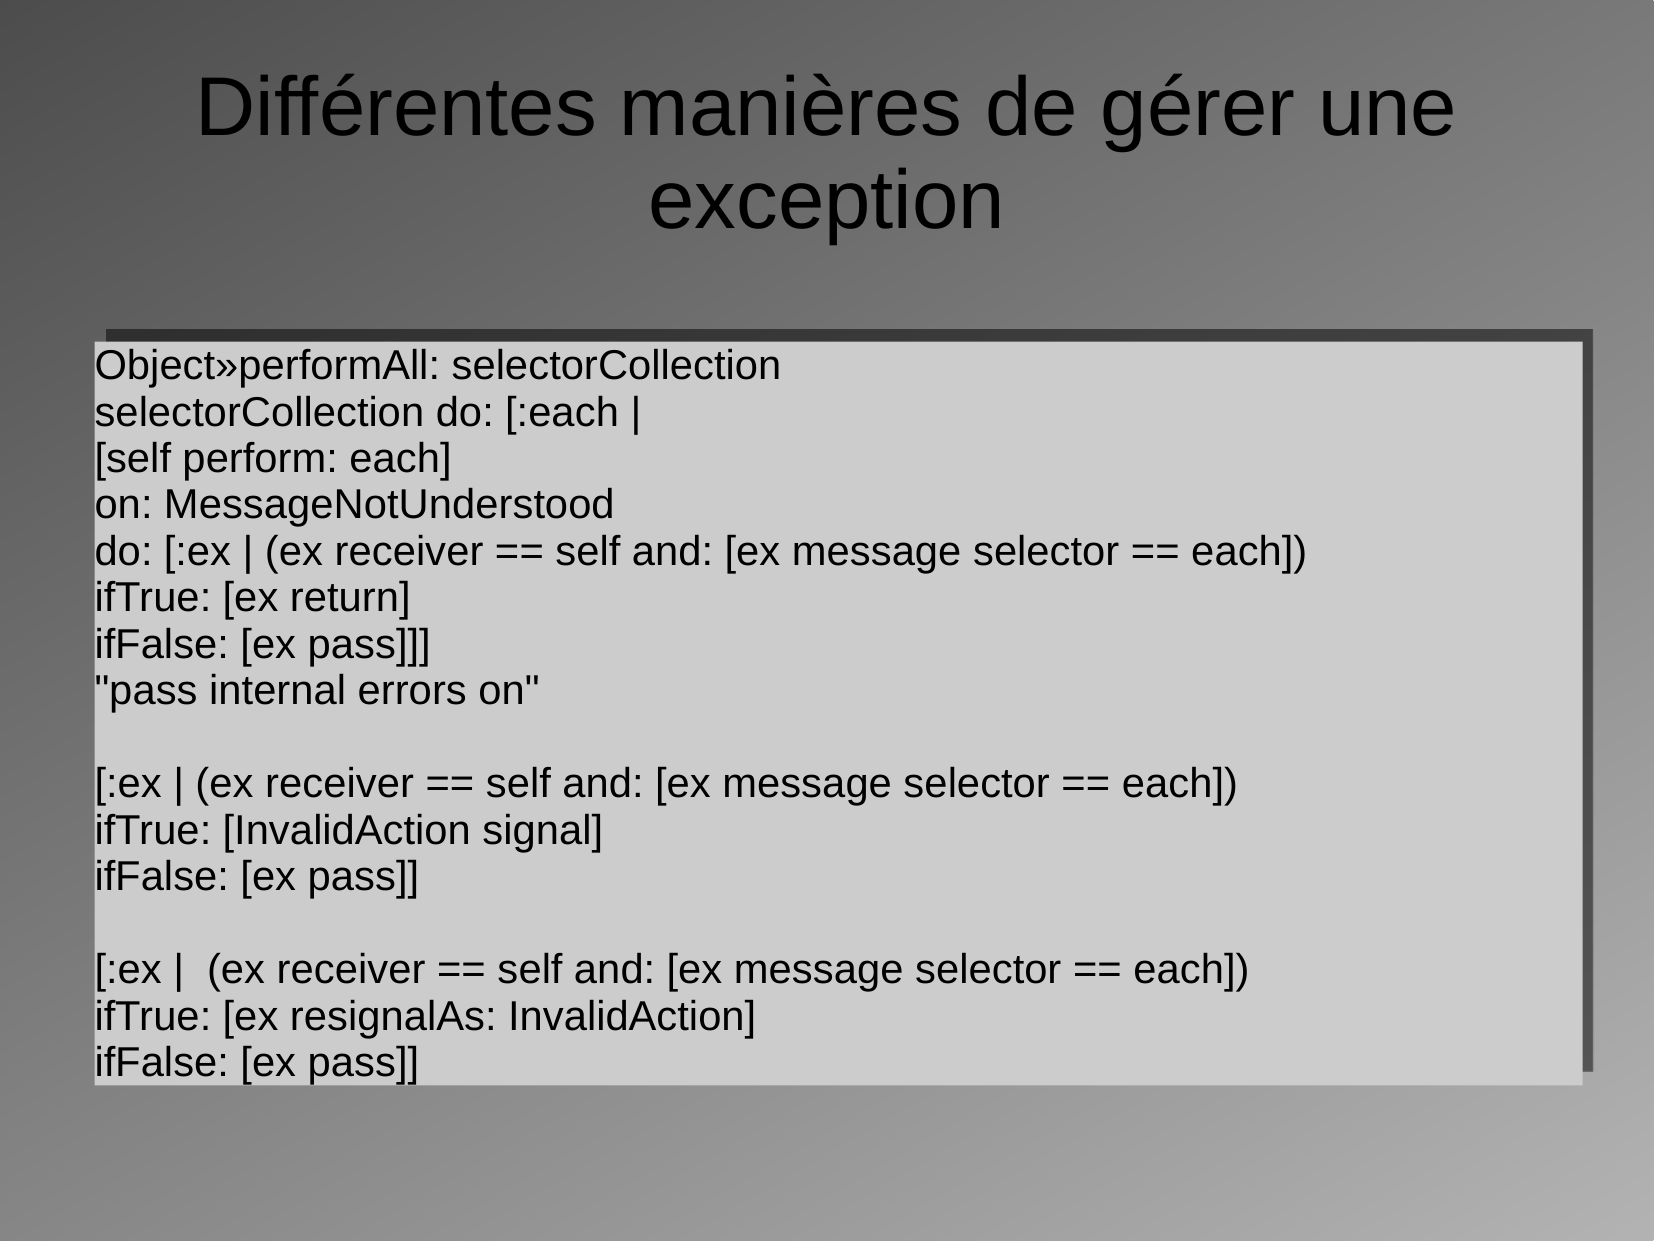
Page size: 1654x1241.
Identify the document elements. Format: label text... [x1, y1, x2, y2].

subtitle Object»performAll: selectorCollection selectorCollection do: [:each | [self perform: each] on: MessageNotUnderstood do: [:ex | (ex receiver == self and: [ex message selector == each]) ifTrue: [ex return] ifFalse: [ex pass]]] "pass internal errors on" [:ex | (ex receiver == self and: [ex message selector == each]) ifTrue: [InvalidAction signal] ifFalse: [ex pass]] [:ex | (ex receiver == self and: [ex message selector == each]) ifTrue: [ex resignalAs: InvalidAction] ifFalse: [ex pass]] [94, 341, 1583, 1086]
title Différentes manières de gérer une exception [82, 49, 1571, 257]
